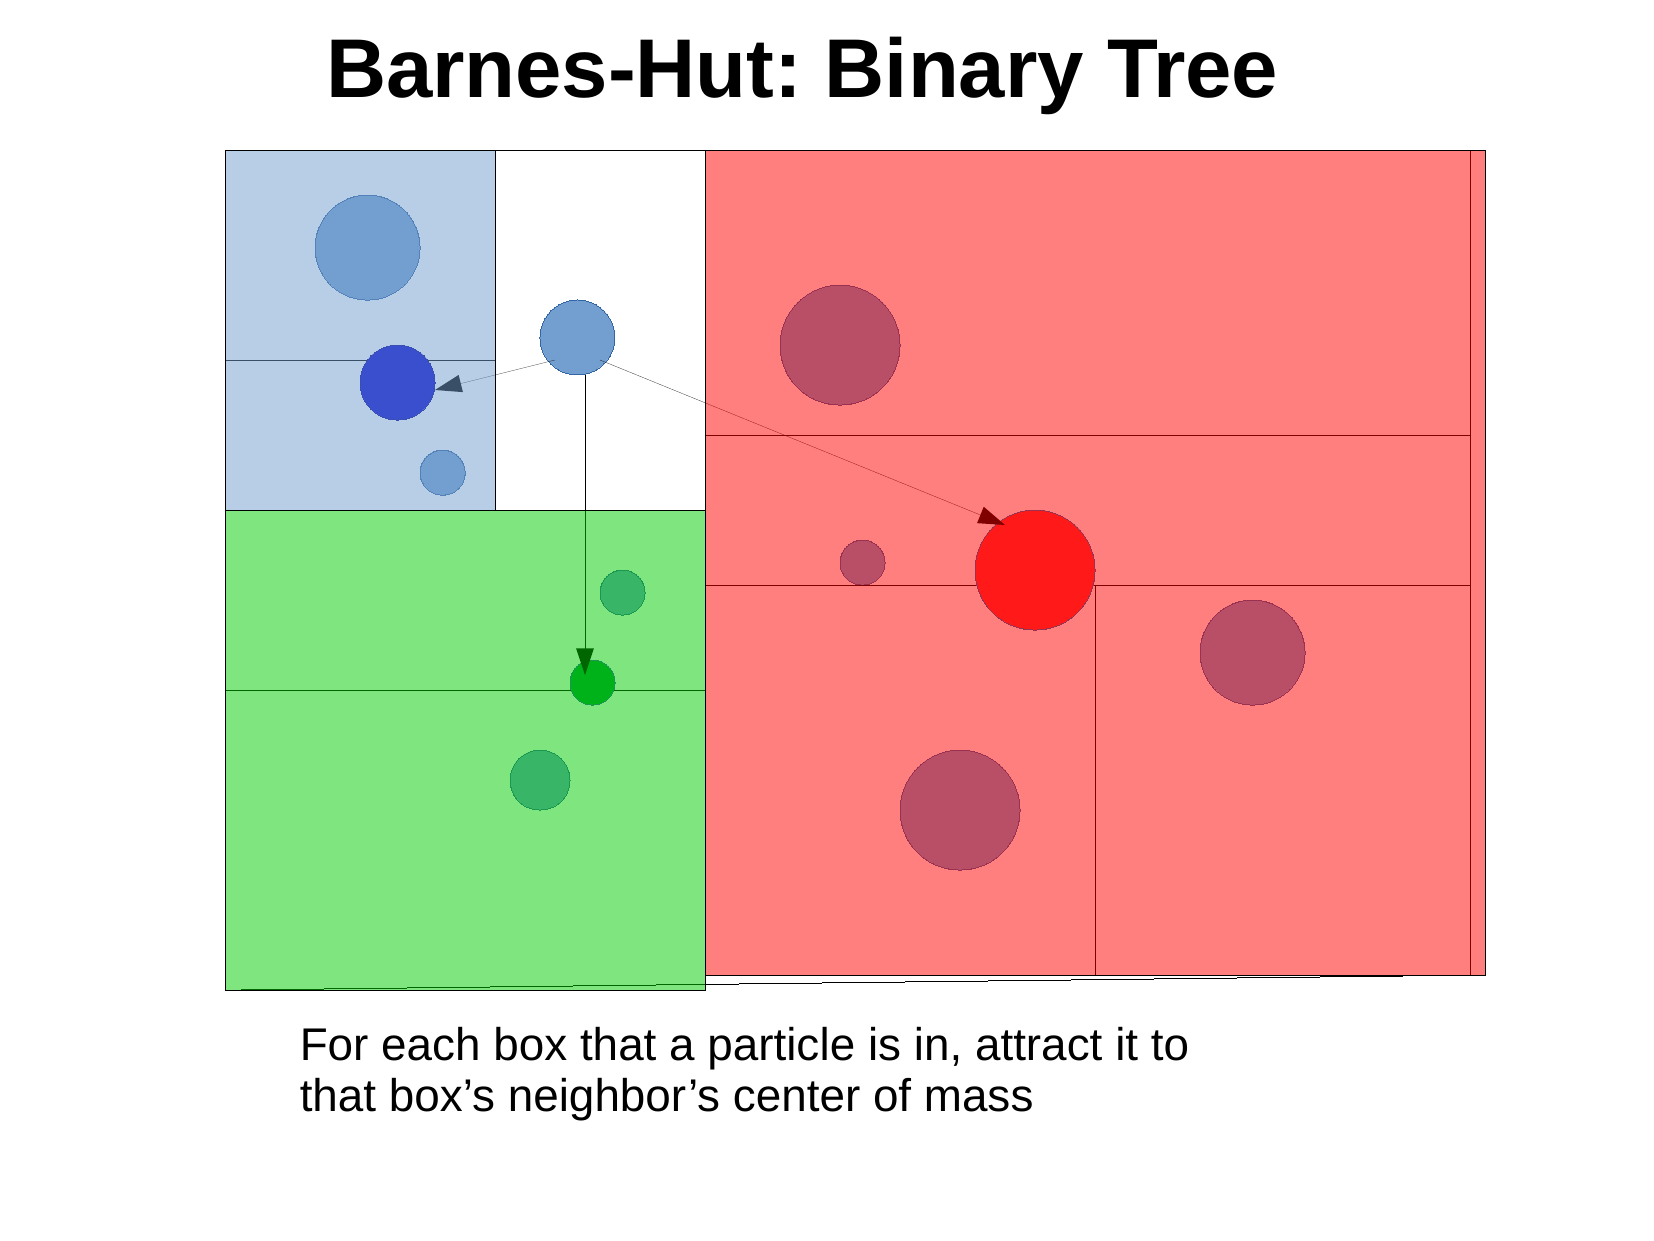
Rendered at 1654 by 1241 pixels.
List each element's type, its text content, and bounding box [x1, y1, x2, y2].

text_box [539, 299, 615, 375]
text_box For each box that a particle is in, attract it to that box’s neighbor’s center of mass [285, 1011, 1276, 1129]
text_box Barnes-Hut: Binary Tree [255, 15, 1351, 123]
text_box [225, 150, 1486, 991]
